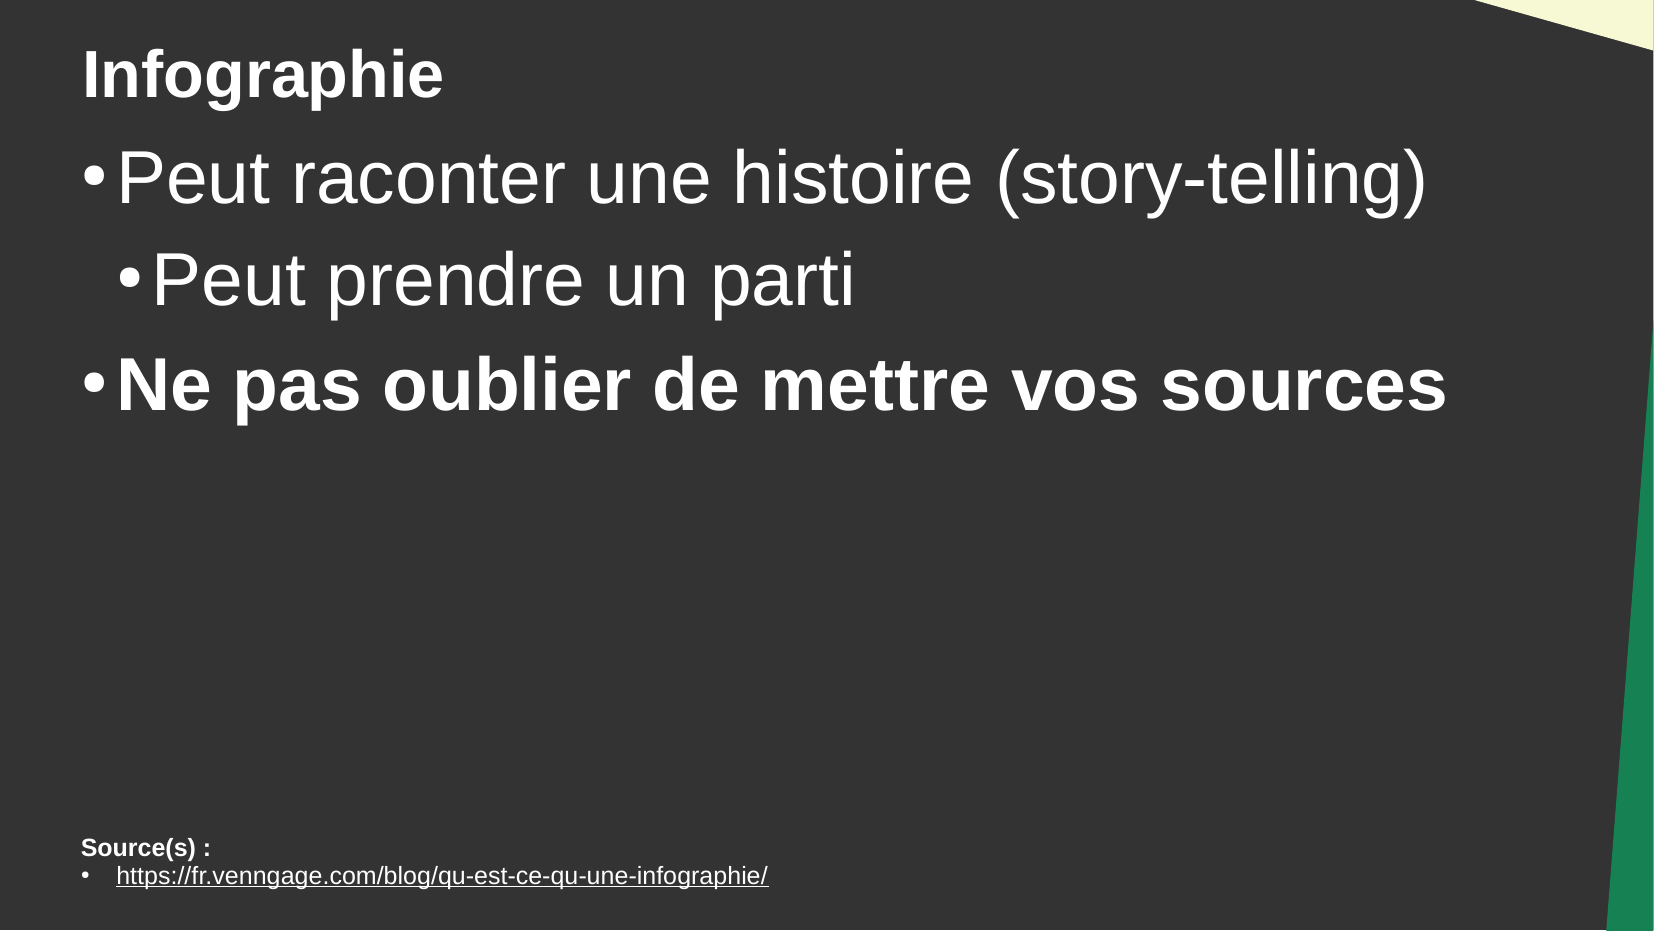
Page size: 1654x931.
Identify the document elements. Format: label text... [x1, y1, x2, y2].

text_box [1606, 313, 1654, 931]
text_box Source(s) : https://fr.venngage.com/blog/qu-est-ce-qu-une-infographie/ [66, 826, 1483, 926]
list Peut raconter une histoire (story-telling) Peut prendre un parti Ne pas oublier de mettre vos sources [80, 135, 1560, 461]
title Infographie [82, 37, 1571, 122]
text_box [1474, 0, 1654, 51]
